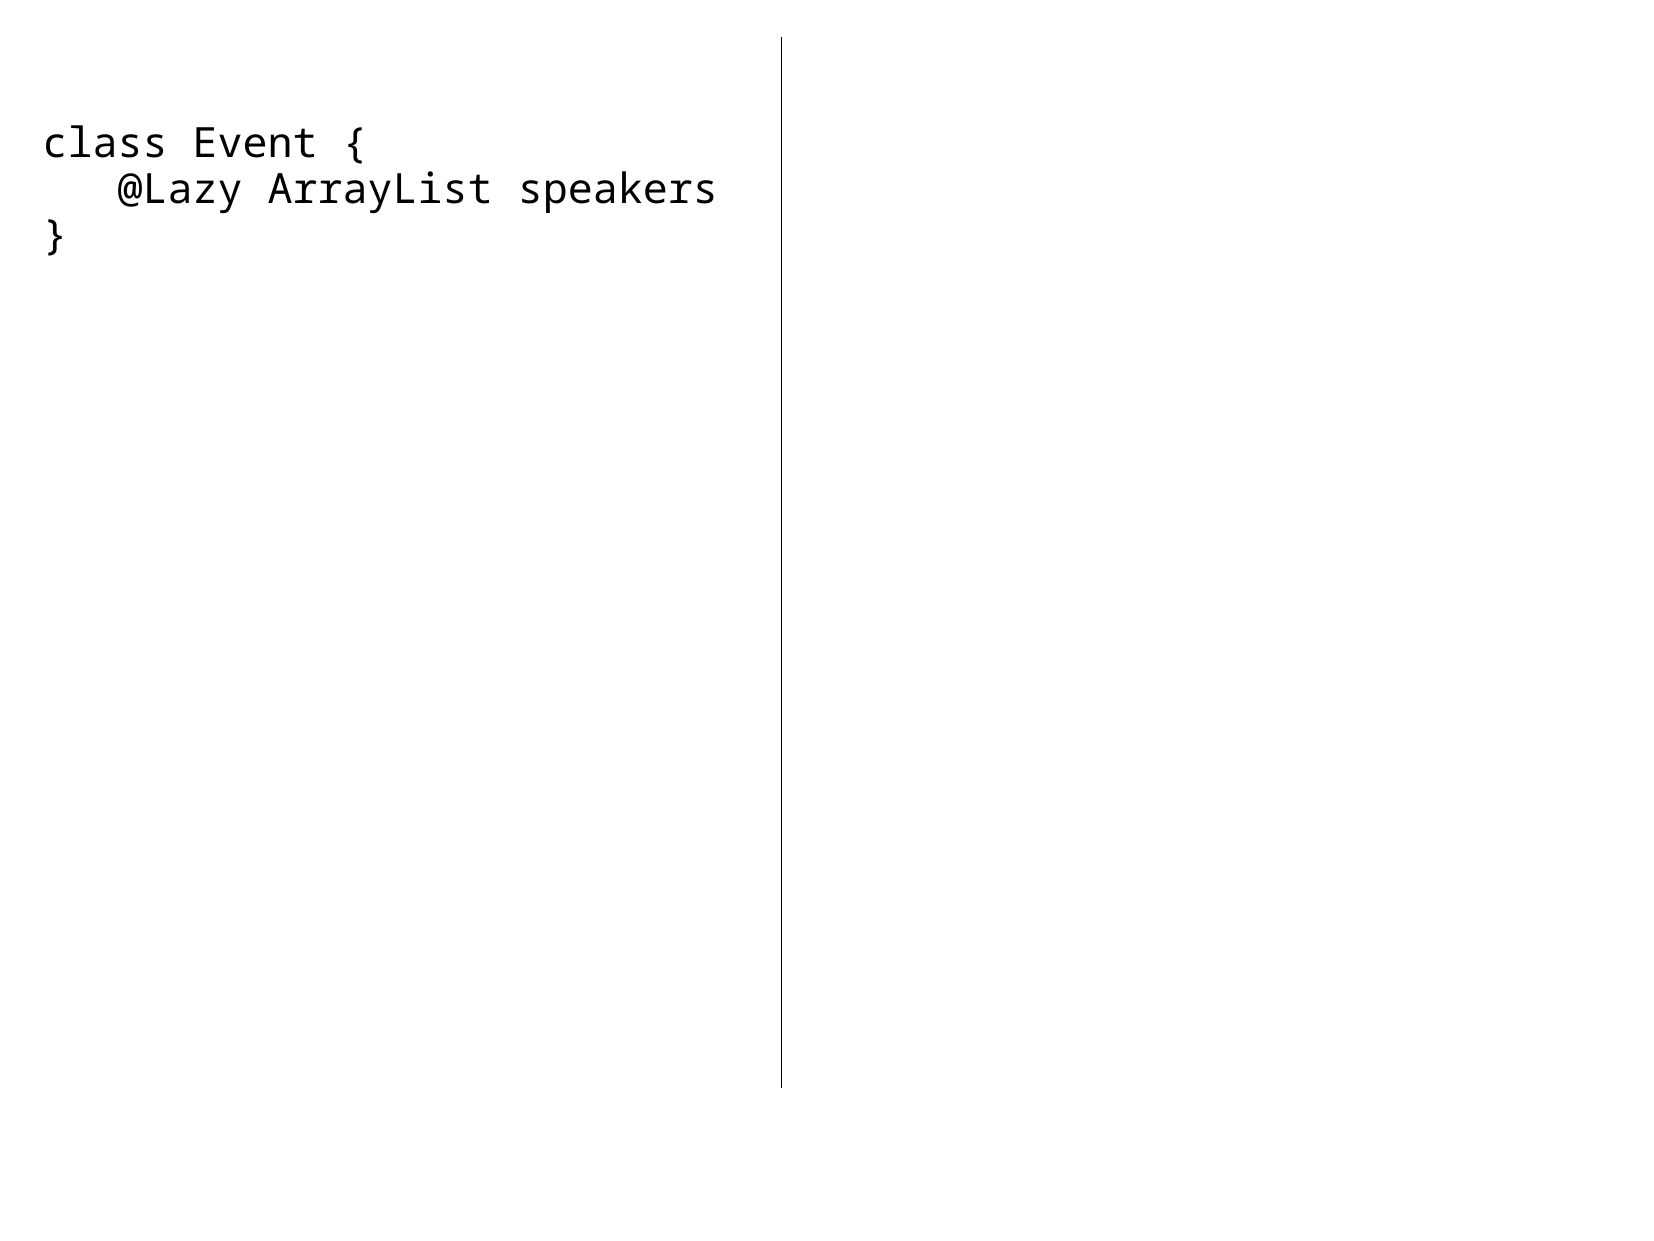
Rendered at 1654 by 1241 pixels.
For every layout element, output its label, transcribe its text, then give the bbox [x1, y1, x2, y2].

text_box class Event { @Lazy ArrayList speakers } [27, 112, 901, 1088]
